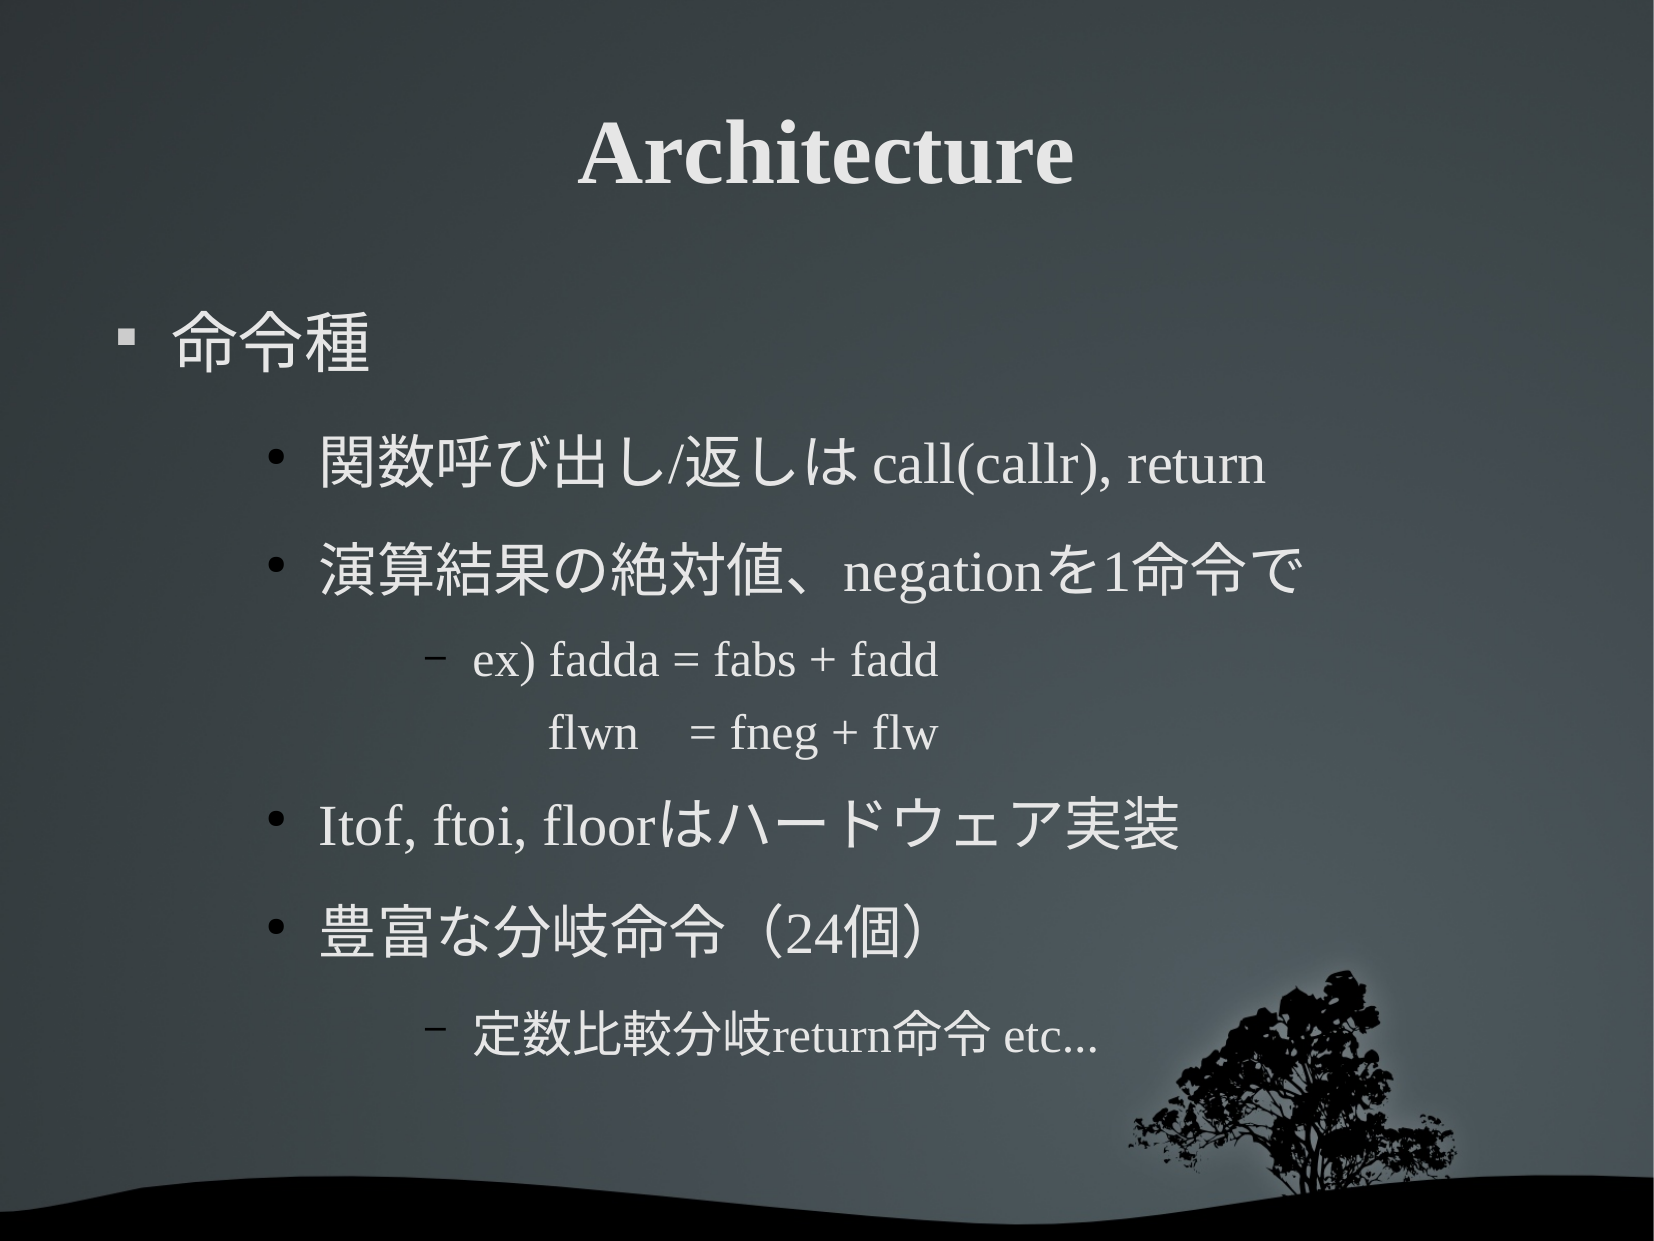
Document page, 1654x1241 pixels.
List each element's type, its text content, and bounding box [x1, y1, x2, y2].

title Architecture [82, 49, 1571, 257]
picture [0, 0, 1654, 1241]
list 命令種 関数呼び出し/返しは call(callr), return 演算結果の絶対値、negationを1命令で ex) fadda = fabs + fadd flwn = fneg + flw Itof, ftoi, floorはハードウェア実装 豊富な分岐命令（24個） 定数比較分岐return命令 etc... [82, 290, 1571, 1094]
